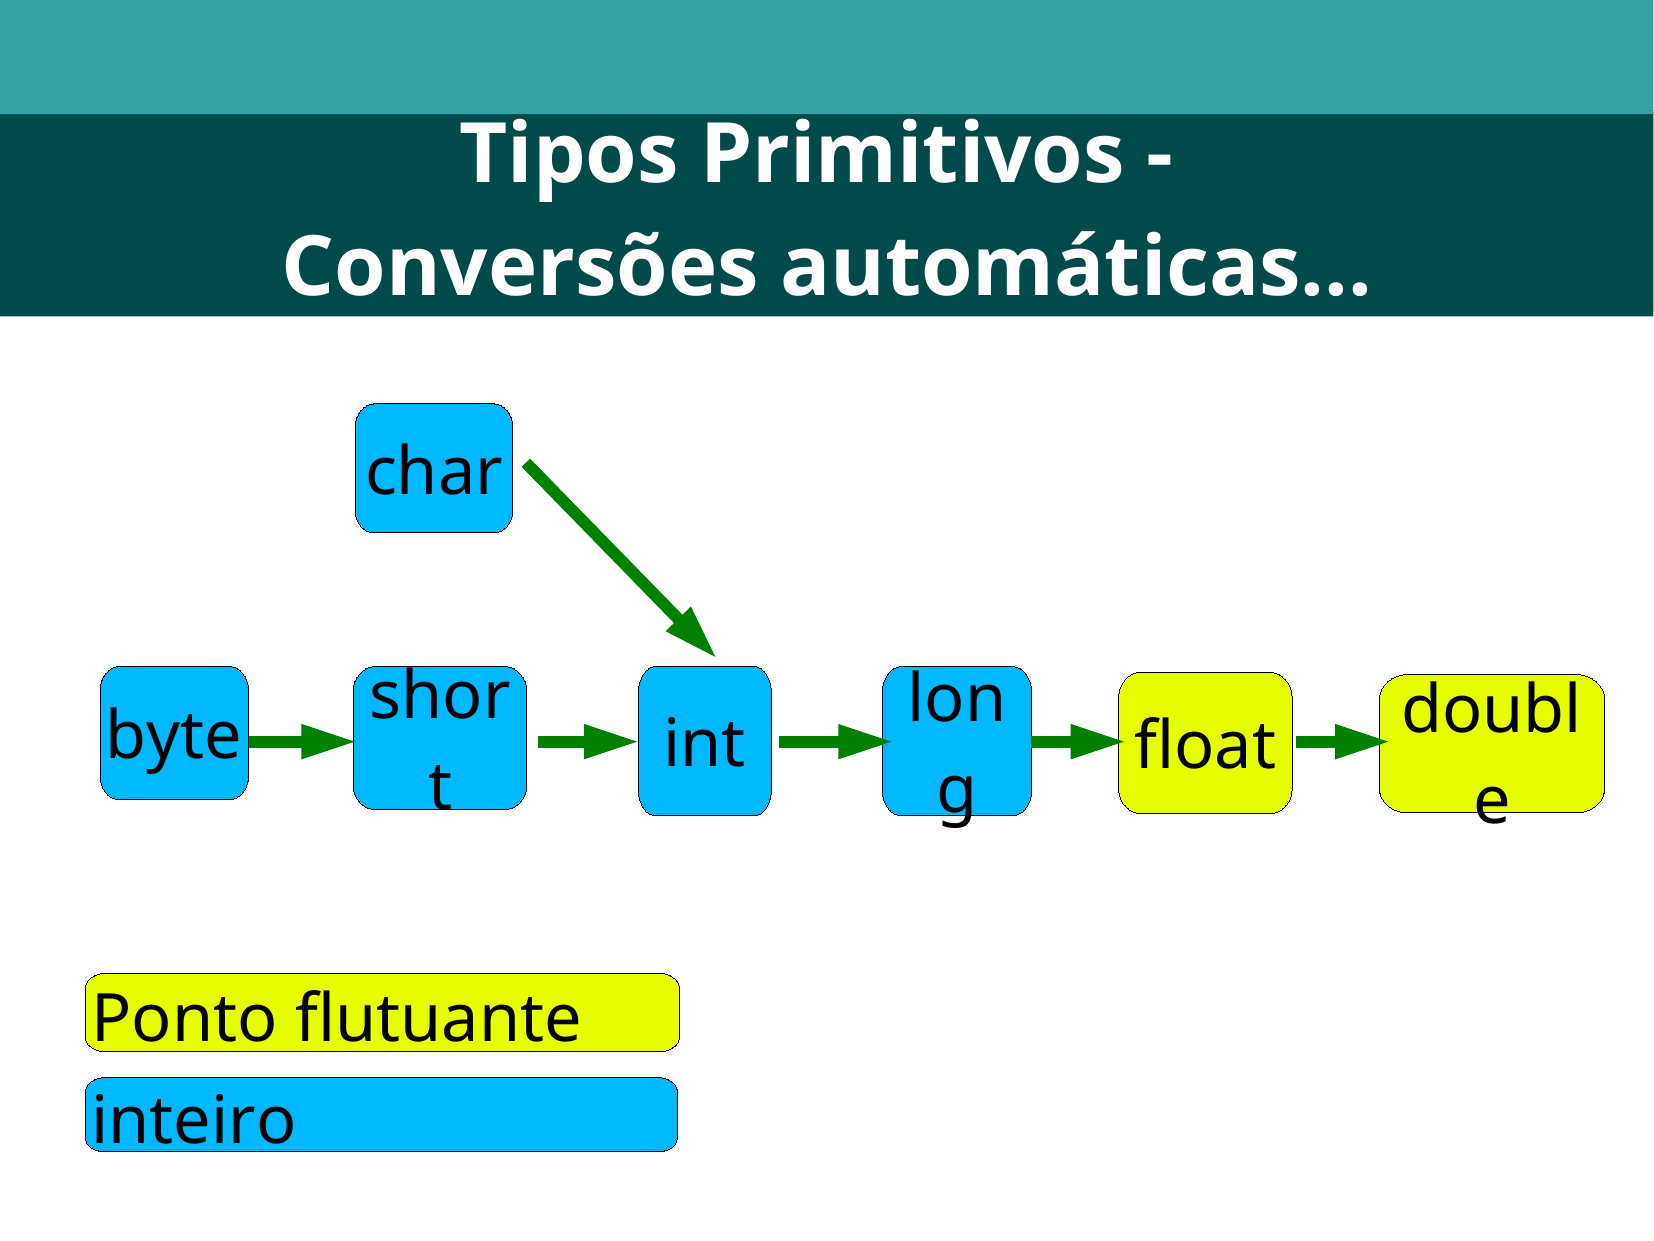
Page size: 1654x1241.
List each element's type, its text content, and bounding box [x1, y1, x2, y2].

text_box [361, 527, 507, 533]
text_box int [642, 673, 767, 809]
text_box double [1387, 681, 1597, 824]
text_box [100, 674, 105, 792]
text_box byte [105, 673, 244, 793]
text_box [360, 803, 443, 810]
text_box inteiro [91, 1081, 672, 1154]
text_box [85, 977, 91, 1047]
text_box [882, 675, 887, 739]
text_box [971, 809, 1026, 816]
text_box [1287, 681, 1293, 805]
text_box [672, 1082, 678, 1148]
text_box [674, 978, 680, 1047]
text_box [1379, 682, 1387, 740]
text_box [1379, 743, 1387, 805]
text_box [1597, 682, 1605, 805]
text_box [1027, 675, 1032, 807]
text_box [1388, 674, 1596, 681]
text_box [508, 411, 513, 525]
text_box Ponto flutuante [91, 977, 674, 1054]
text_box char [360, 410, 508, 527]
text_box [353, 674, 359, 802]
text_box [1125, 672, 1285, 679]
text_box [1118, 742, 1124, 805]
text_box [521, 674, 527, 802]
text_box [92, 973, 673, 977]
text_box [888, 666, 1026, 673]
text_box [361, 403, 507, 410]
text_box [355, 411, 360, 525]
text_box [644, 666, 766, 673]
text_box [1118, 681, 1124, 741]
text_box [106, 666, 243, 673]
text_box [767, 675, 772, 807]
text_box short [359, 673, 521, 803]
text_box [442, 803, 520, 810]
text_box float [1124, 679, 1287, 807]
title Tipos Primitivos - Conversões automáticas... [121, 102, 1534, 311]
text_box [244, 675, 249, 791]
text_box long [887, 673, 1027, 809]
text_box [106, 793, 243, 800]
text_box [888, 809, 966, 816]
text_box [644, 809, 766, 816]
text_box [85, 1081, 91, 1148]
text_box [1126, 807, 1285, 814]
text_box [360, 666, 520, 673]
text_box [92, 1077, 671, 1081]
text_box [638, 676, 642, 806]
text_box [882, 744, 887, 807]
